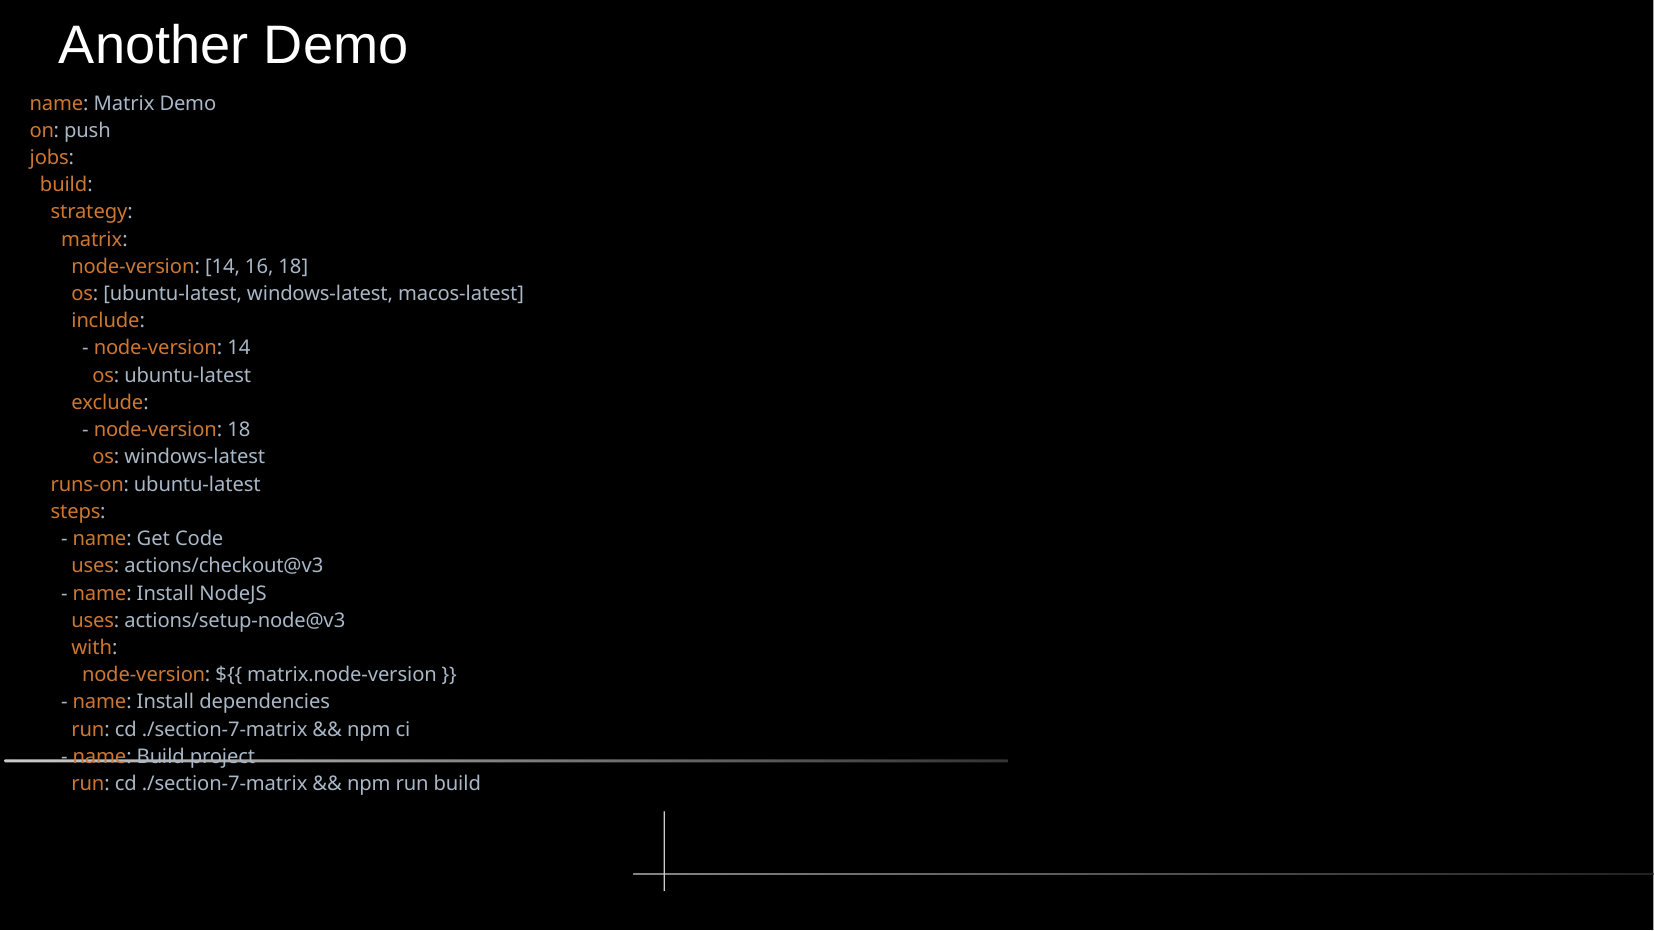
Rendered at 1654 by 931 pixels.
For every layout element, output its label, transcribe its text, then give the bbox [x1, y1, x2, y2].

list name: Matrix Demo on: push jobs: build: strategy: matrix: node-version: [14, 16, 18] os: [ubuntu-latest, windows-latest, macos-latest] include: - node-version: 14 os: ubuntu-latest exclude: - node-version: 18 os: windows-latest runs-on: ubuntu-latest steps: - name: Get Code uses: actions/checkout@v3 - name: Install NodeJS uses: actions/setup-node@v3 with: node-version: ${{ matrix.node-version }} - name: Install dependencies run: cd ./section-7-matrix && npm ci - name: Build project run: cd ./section-7-matrix && npm run build [29, 88, 1506, 798]
title Another Demo [59, 0, 1536, 89]
